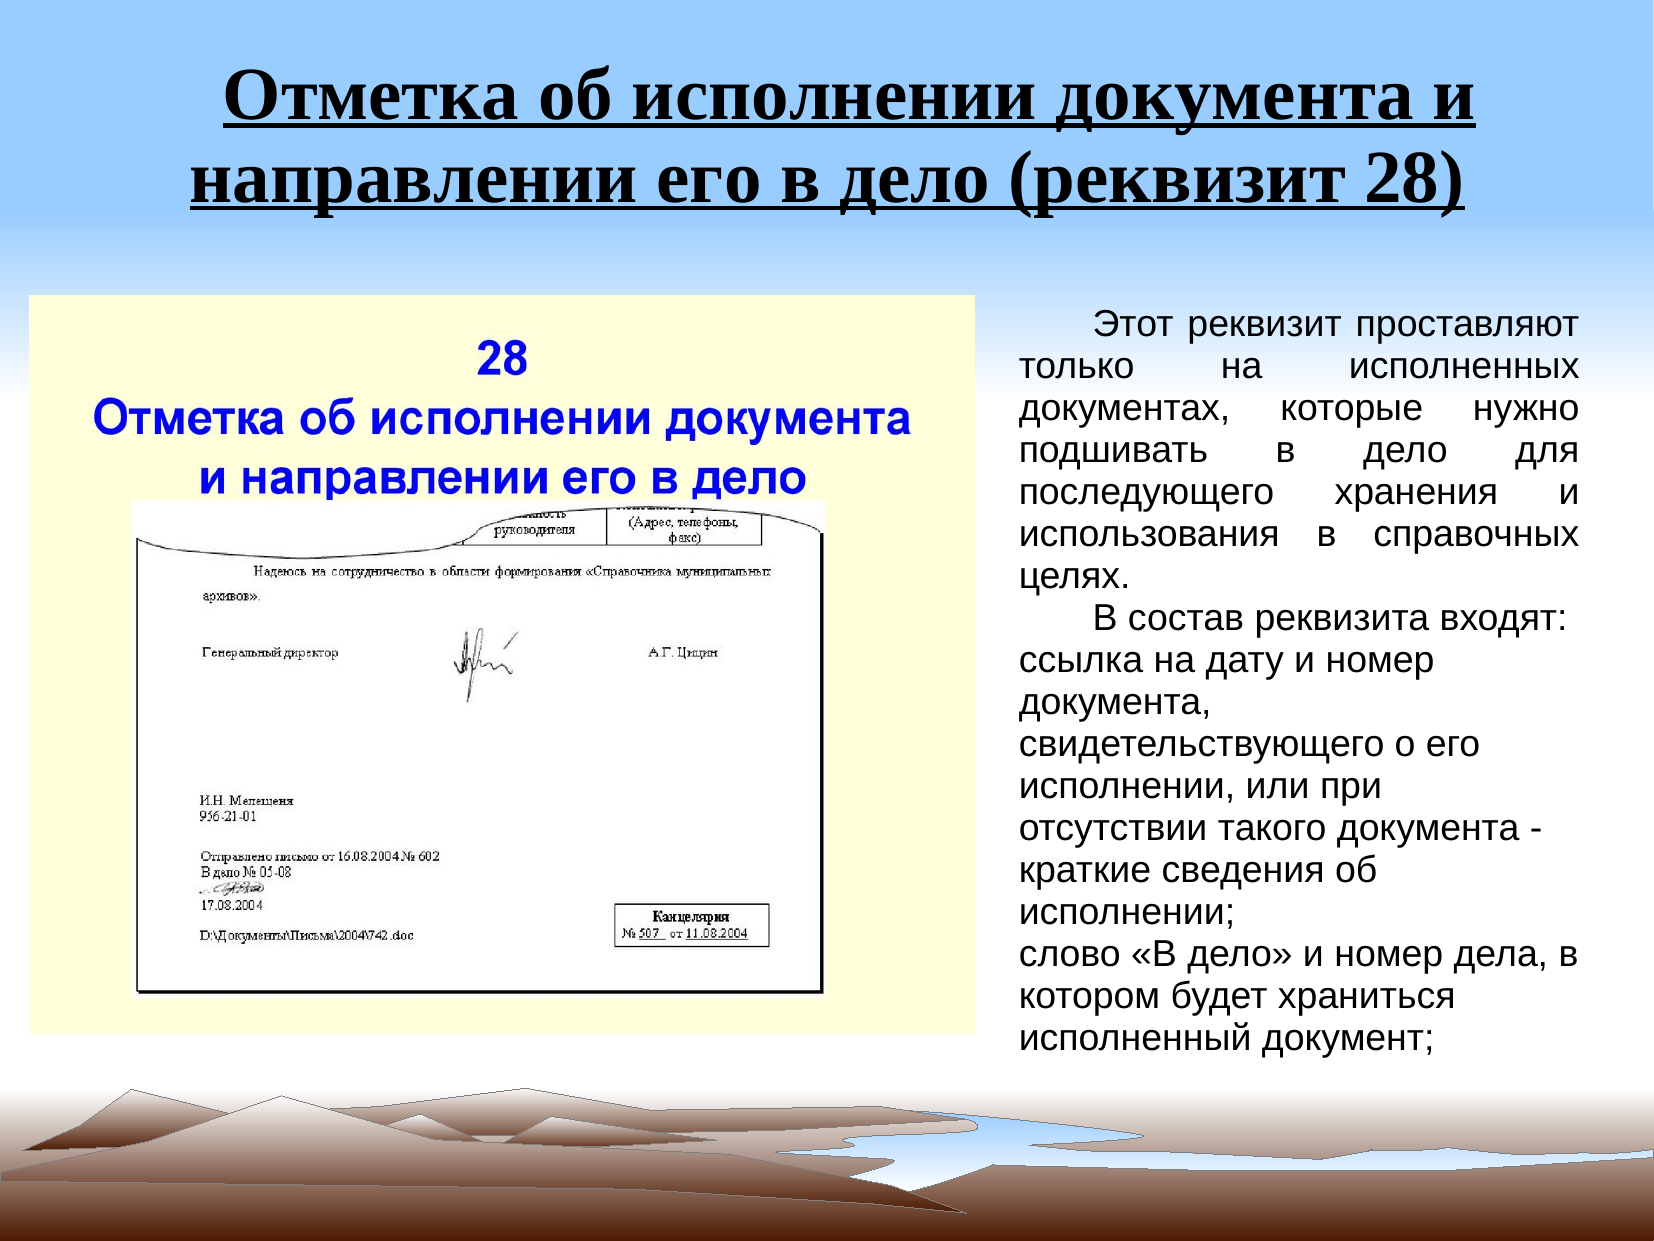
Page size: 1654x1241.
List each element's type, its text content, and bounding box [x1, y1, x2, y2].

picture [29, 295, 975, 1034]
title Отметка об исполнении документа и направлении его в дело (реквизит 28) [121, 41, 1534, 229]
text_box Этот реквизит проставляют только на исполненных документах, которые нужно подшивать в дело для последующего хранения и использования в справочных целях. В состав реквизита входят: ссылка на дату и номер документа, свидетельствующего о его исполнении, или при отсутствии такого документа - краткие сведения об исполнении; слово «В дело» и номер дела, в котором будет храниться исполненный документ; [1003, 295, 1595, 1152]
